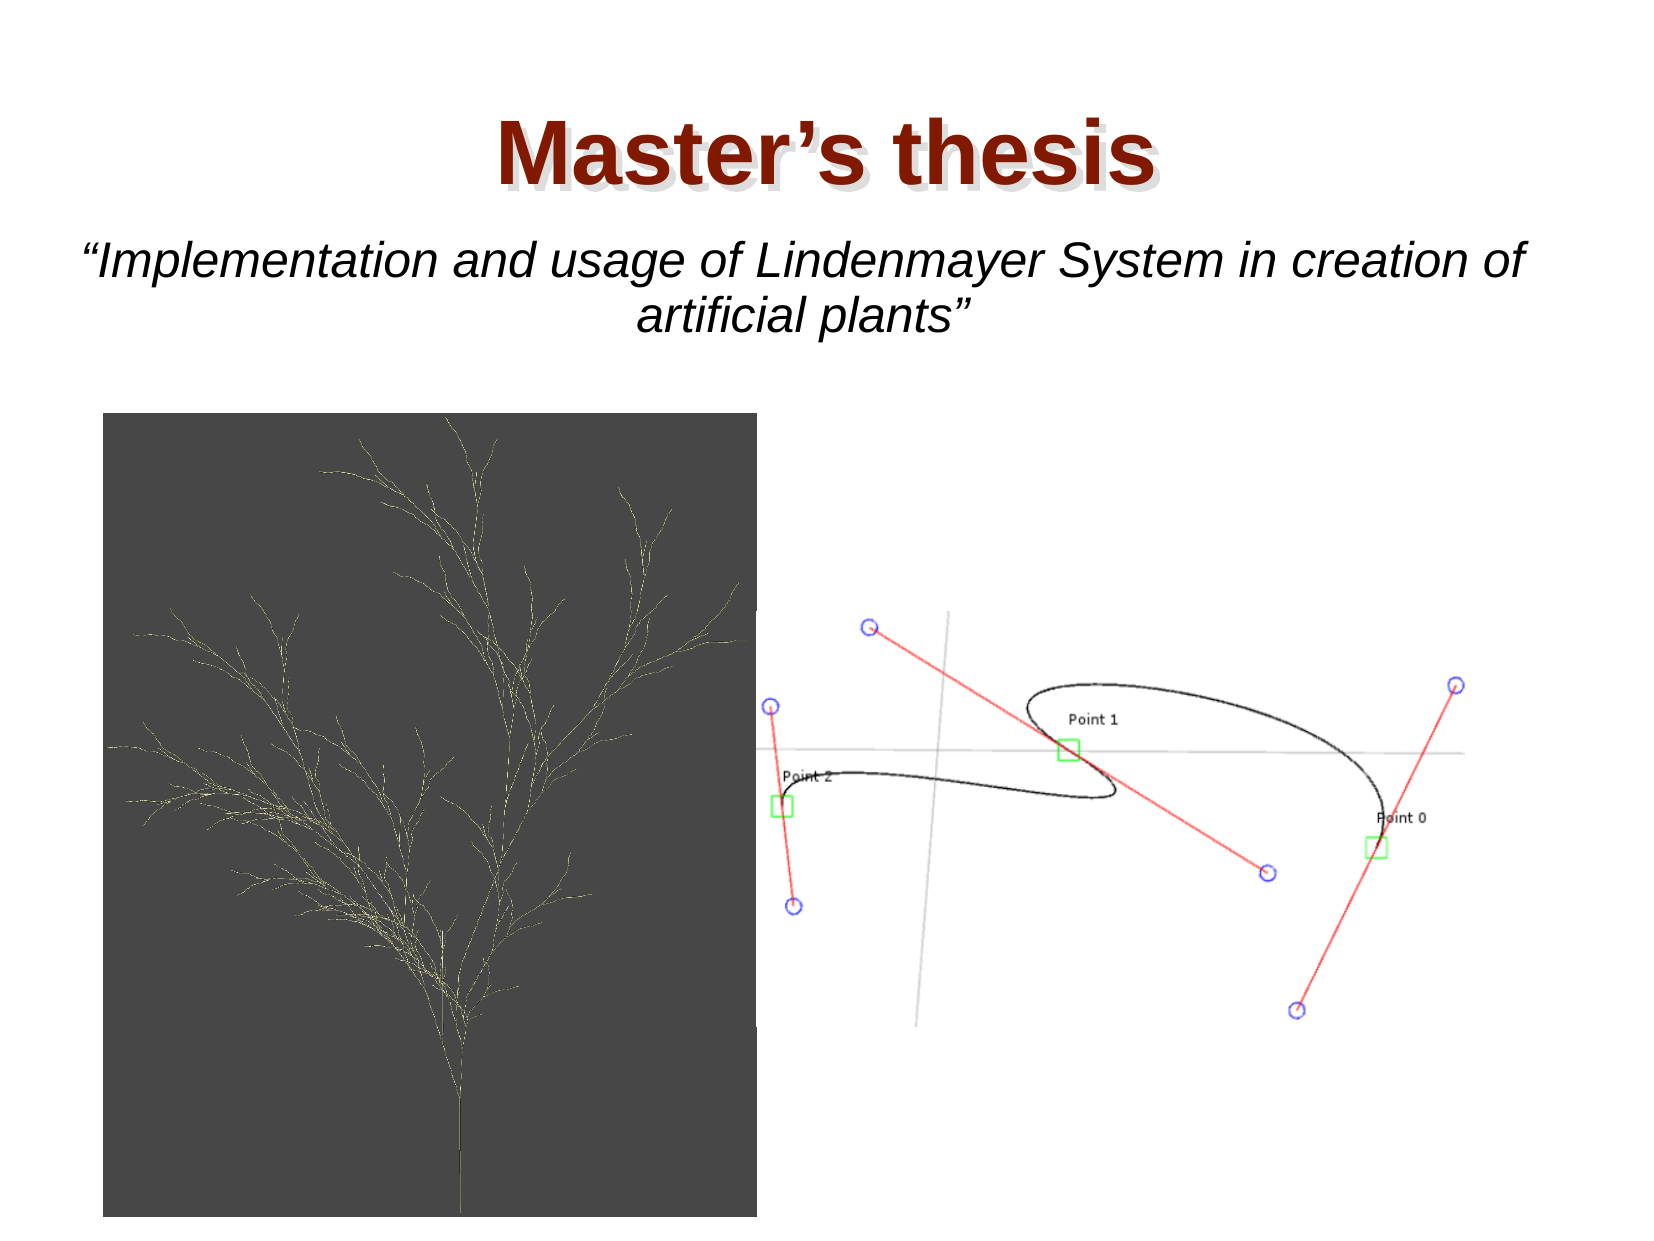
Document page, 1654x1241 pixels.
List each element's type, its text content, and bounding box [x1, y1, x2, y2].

picture [103, 413, 1465, 1217]
title Master’s thesis [82, 49, 1571, 257]
text_box “Implementation and usage of Lindenmayer System in creation of artificial plants” [47, 224, 1559, 352]
